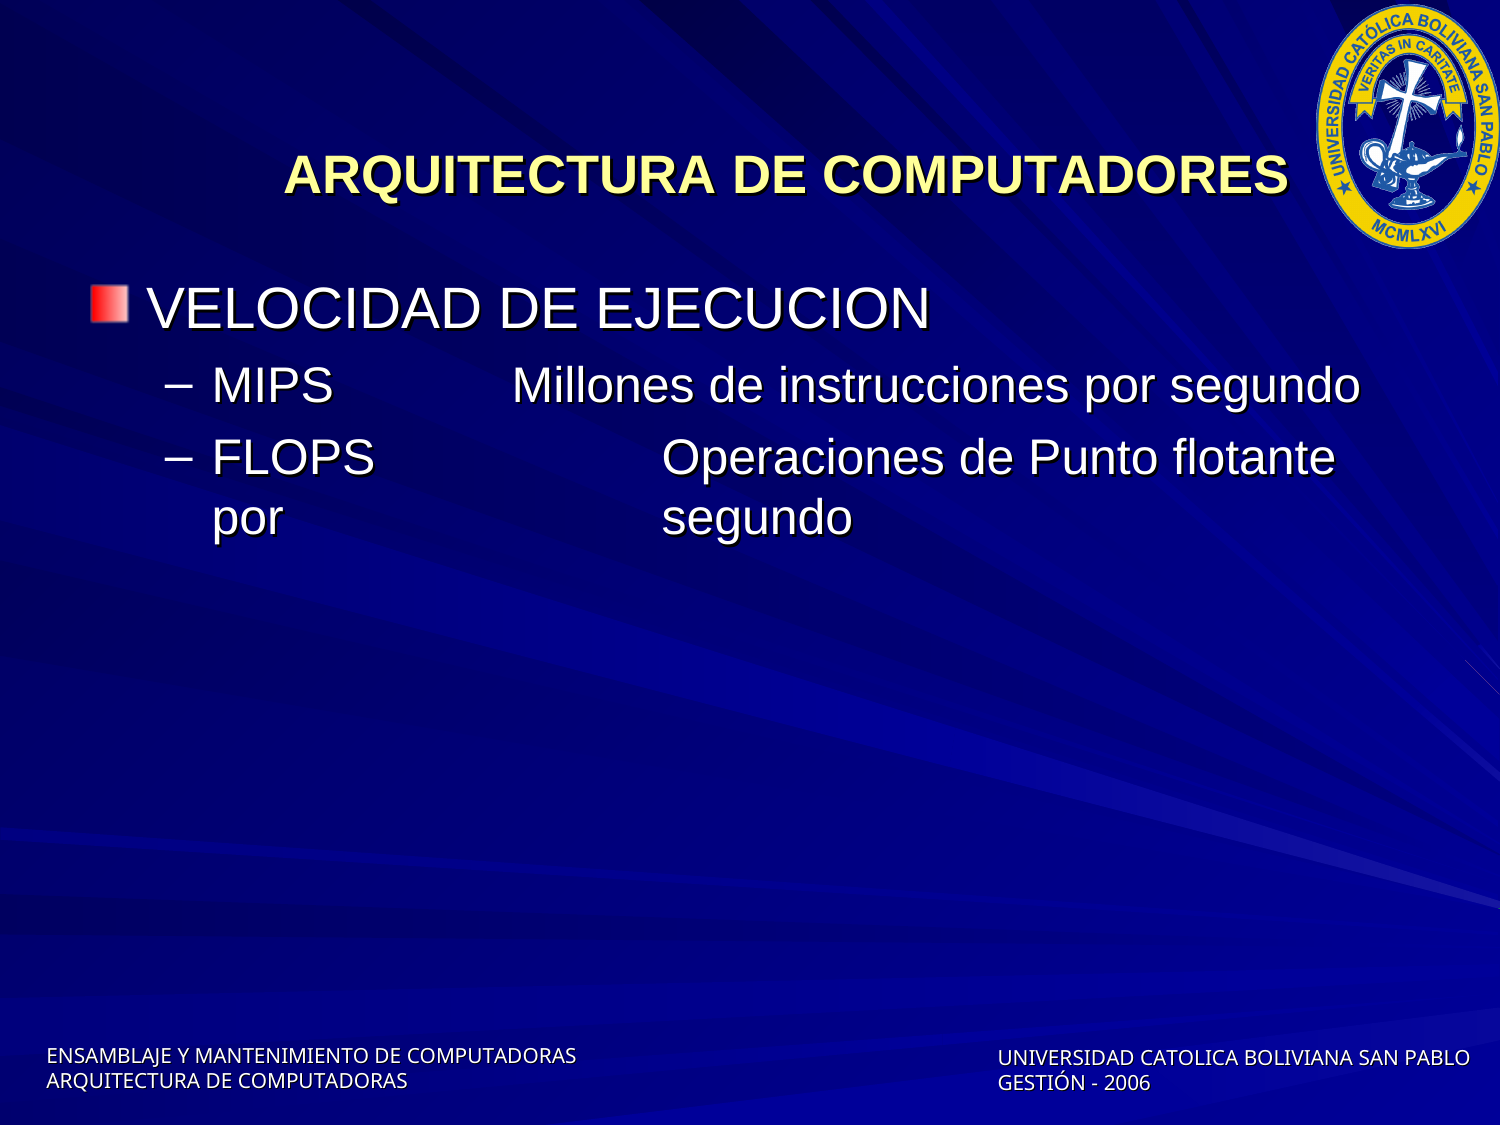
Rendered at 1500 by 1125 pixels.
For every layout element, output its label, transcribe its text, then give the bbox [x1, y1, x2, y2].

text_box ARQUITECTURA DE COMPUTADORES [112, 78, 1463, 266]
list VELOCIDAD DE EJECUCION MIPS Millones de instrucciones por segundo FLOPS Operaciones de Punto flotante por segundo [75, 262, 1426, 1006]
picture [1316, 4, 1500, 249]
